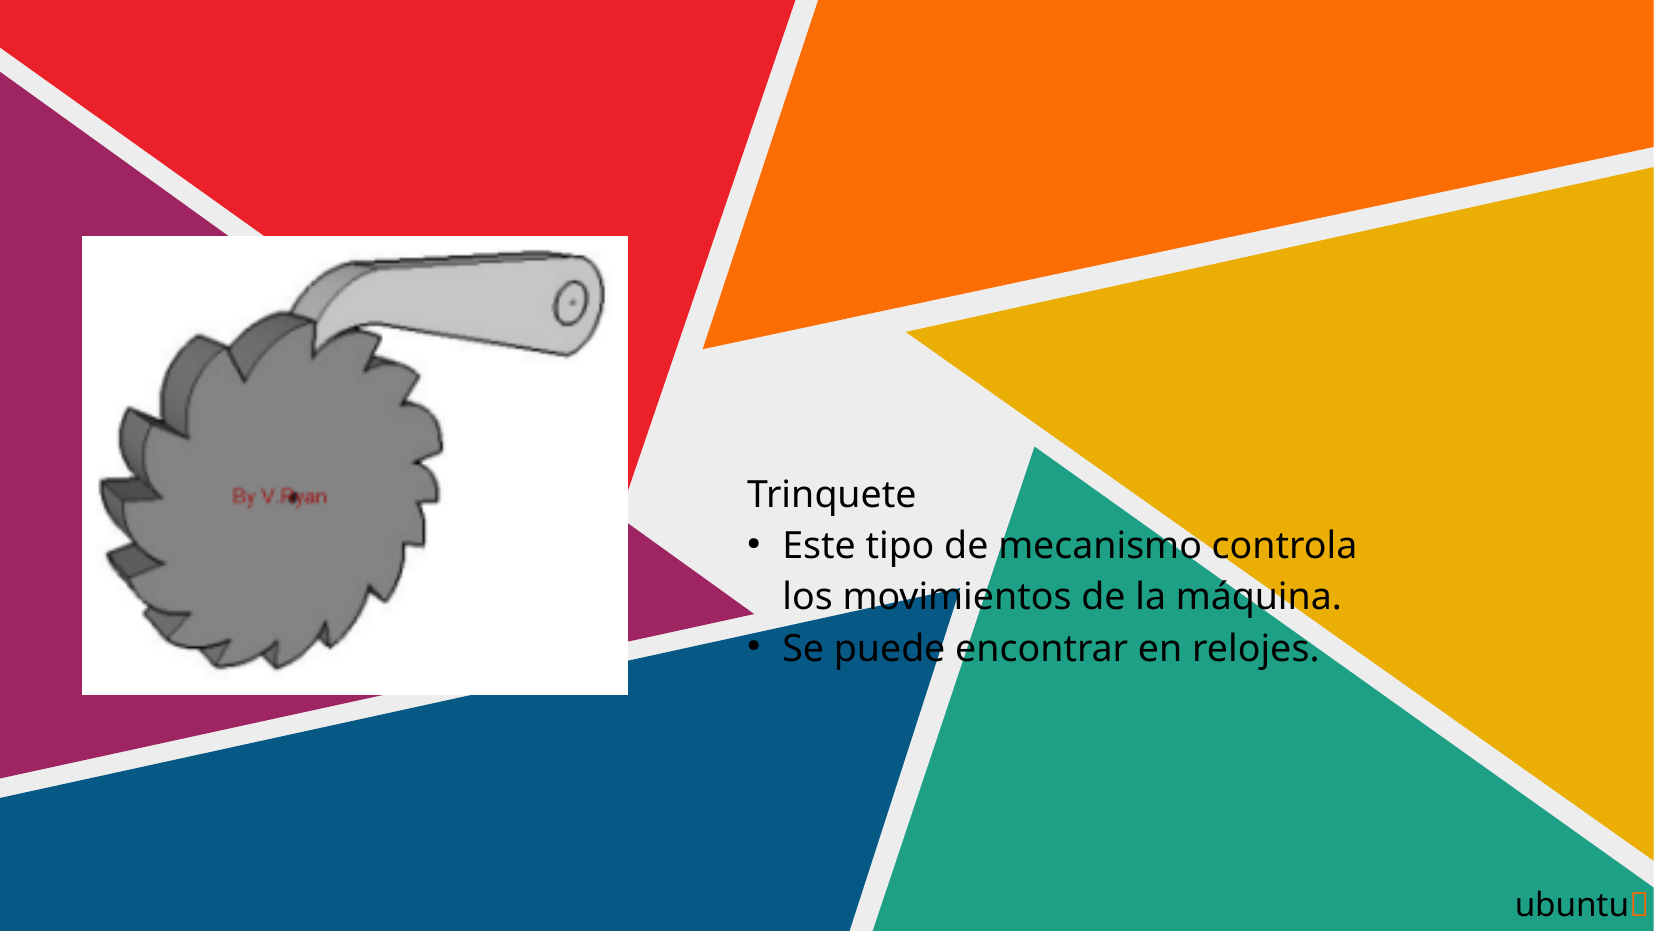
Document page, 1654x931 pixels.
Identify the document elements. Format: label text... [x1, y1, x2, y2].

picture [82, 236, 628, 696]
text_box ubuntu [1500, 874, 1654, 931]
text_box Trinquete Este tipo de mecanismo controla los movimientos de la máquina. Se puede encontrar en relojes. [732, 460, 1382, 645]
